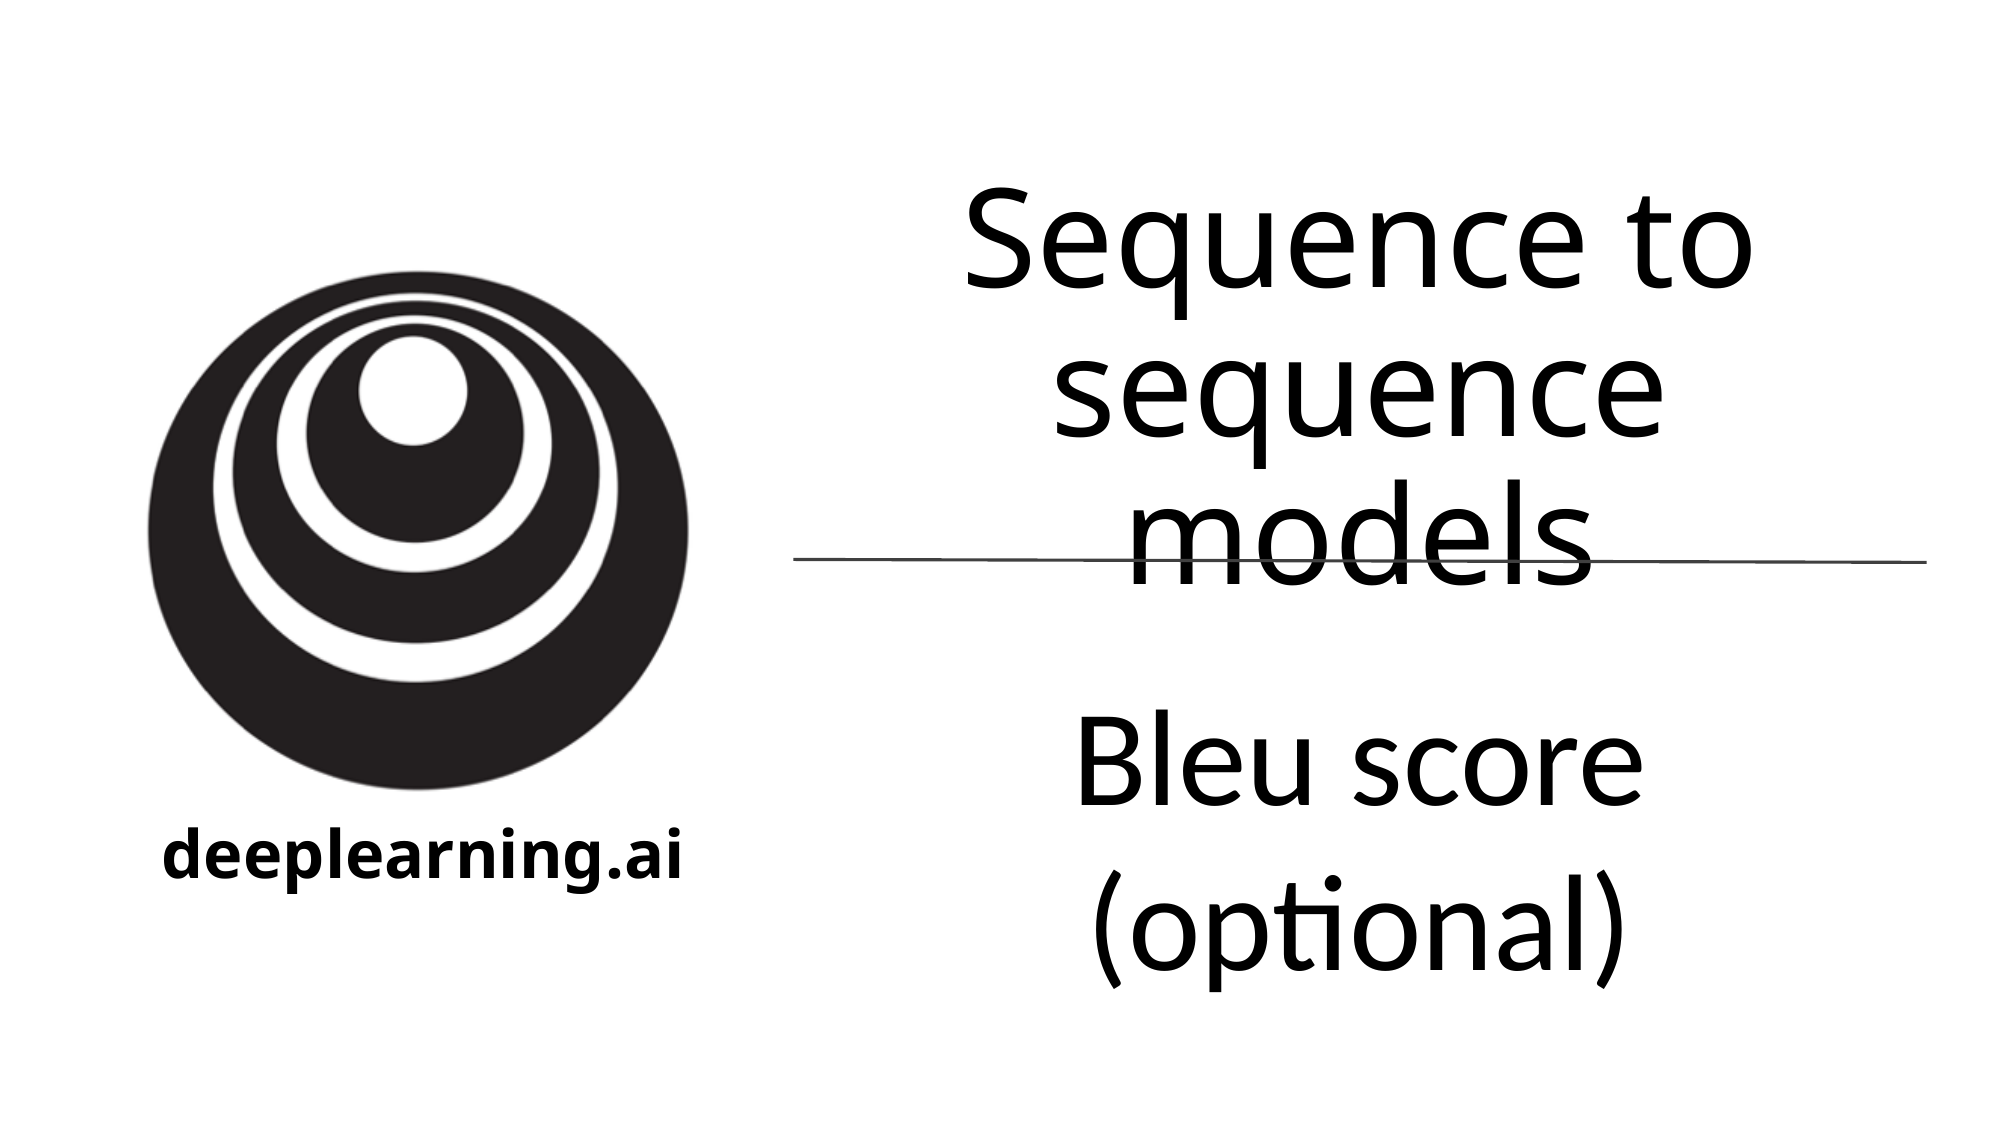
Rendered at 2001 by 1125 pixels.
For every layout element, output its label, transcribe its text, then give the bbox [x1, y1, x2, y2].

text_box [179, 194, 669, 702]
text_box deeplearning.ai [56, 768, 790, 901]
text_box Bleu score (optional) [799, 660, 1921, 1009]
picture [108, 234, 739, 768]
title Sequence to sequence models [848, 161, 1872, 462]
